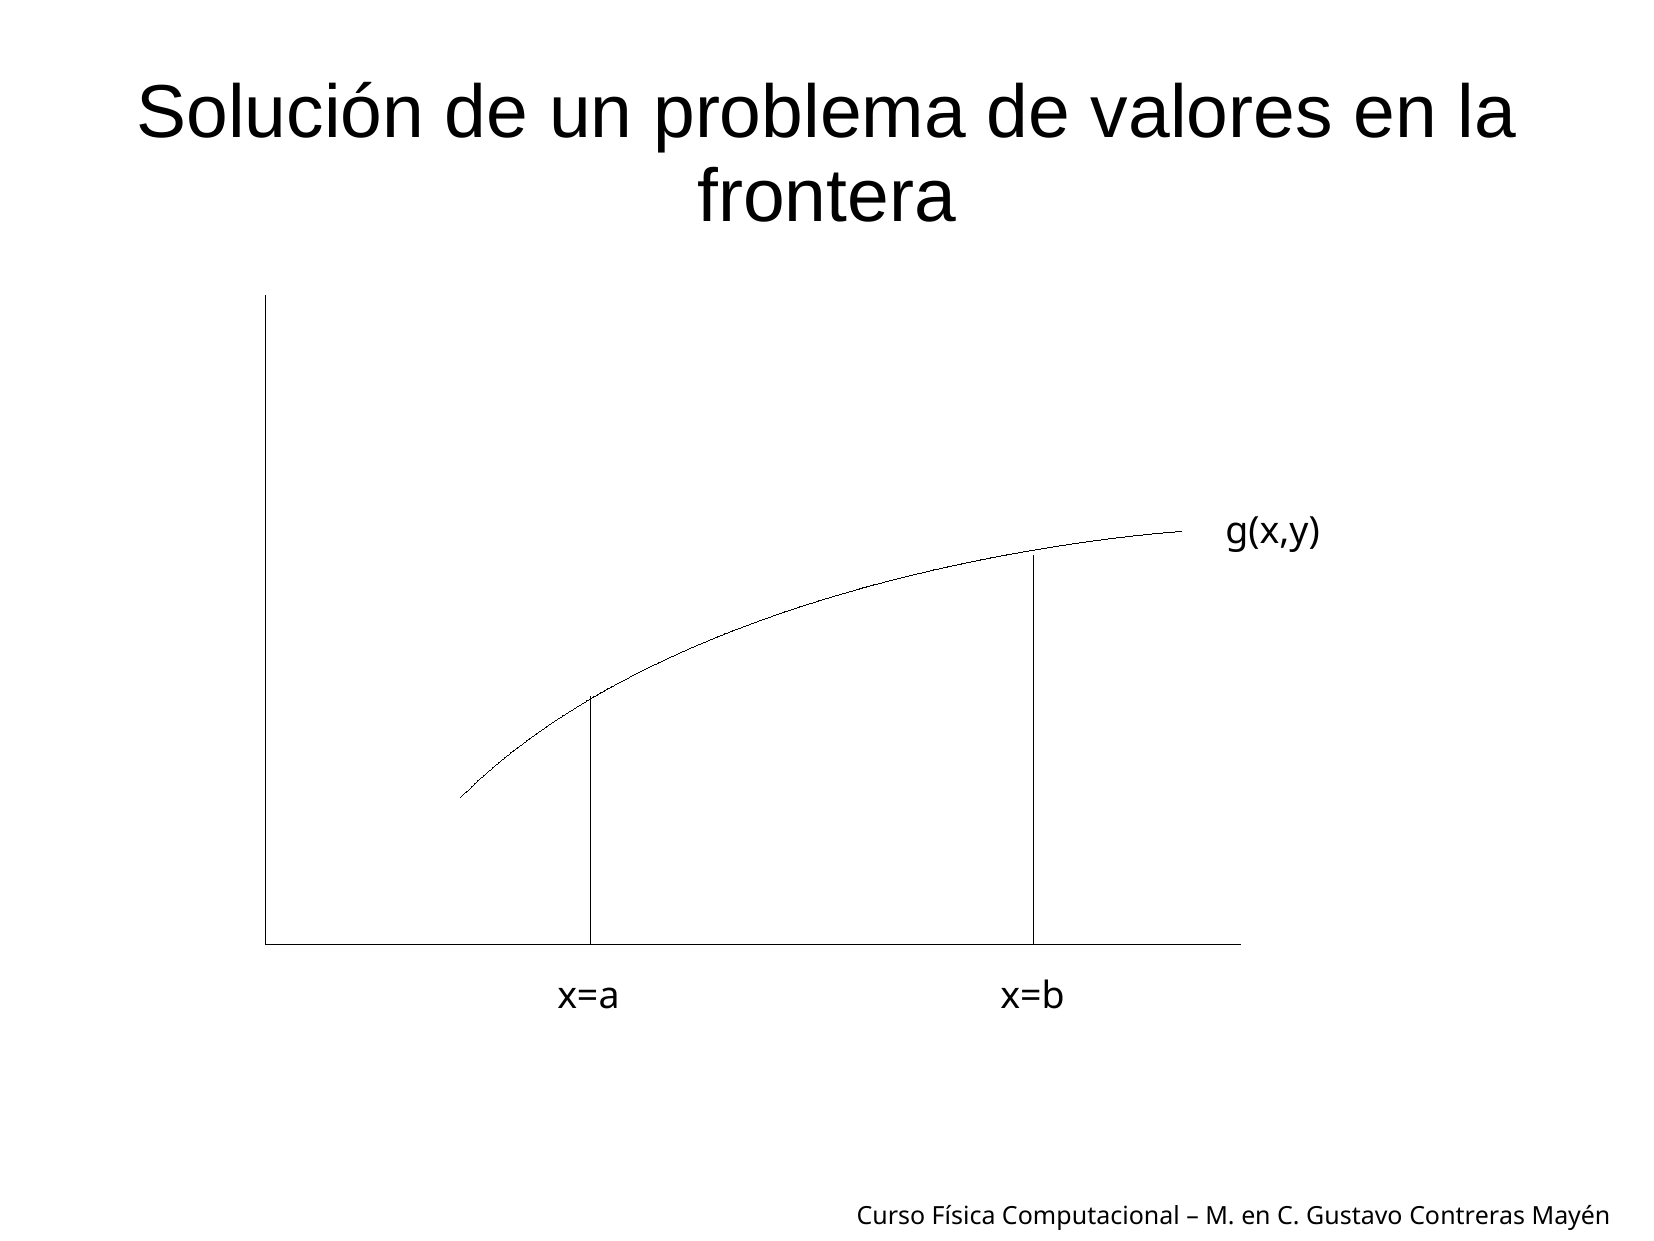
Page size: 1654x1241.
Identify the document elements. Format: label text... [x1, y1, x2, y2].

text_box x=b [985, 961, 1074, 1019]
text_box x=a [542, 961, 629, 1019]
text_box g(x,y) [1210, 496, 1332, 554]
title Solución de un problema de valores en la frontera [82, 49, 1571, 257]
